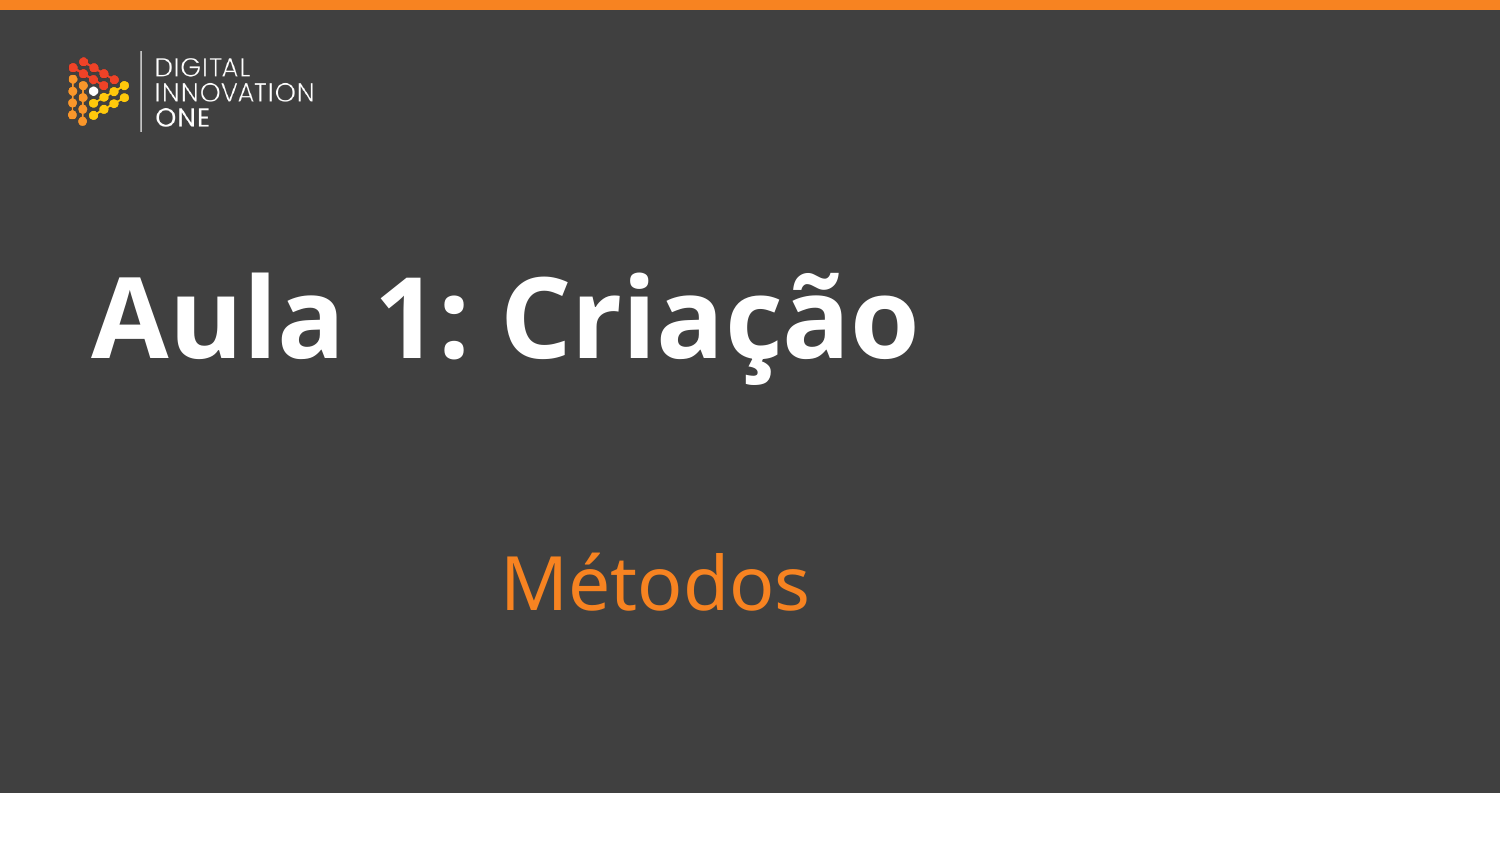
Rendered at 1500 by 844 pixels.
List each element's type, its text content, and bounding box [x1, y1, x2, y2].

text_box [0, 0, 1500, 844]
picture [51, 42, 330, 140]
text_box Aula 1: Criação [76, 243, 1475, 385]
text_box Métodos [485, 531, 1437, 630]
